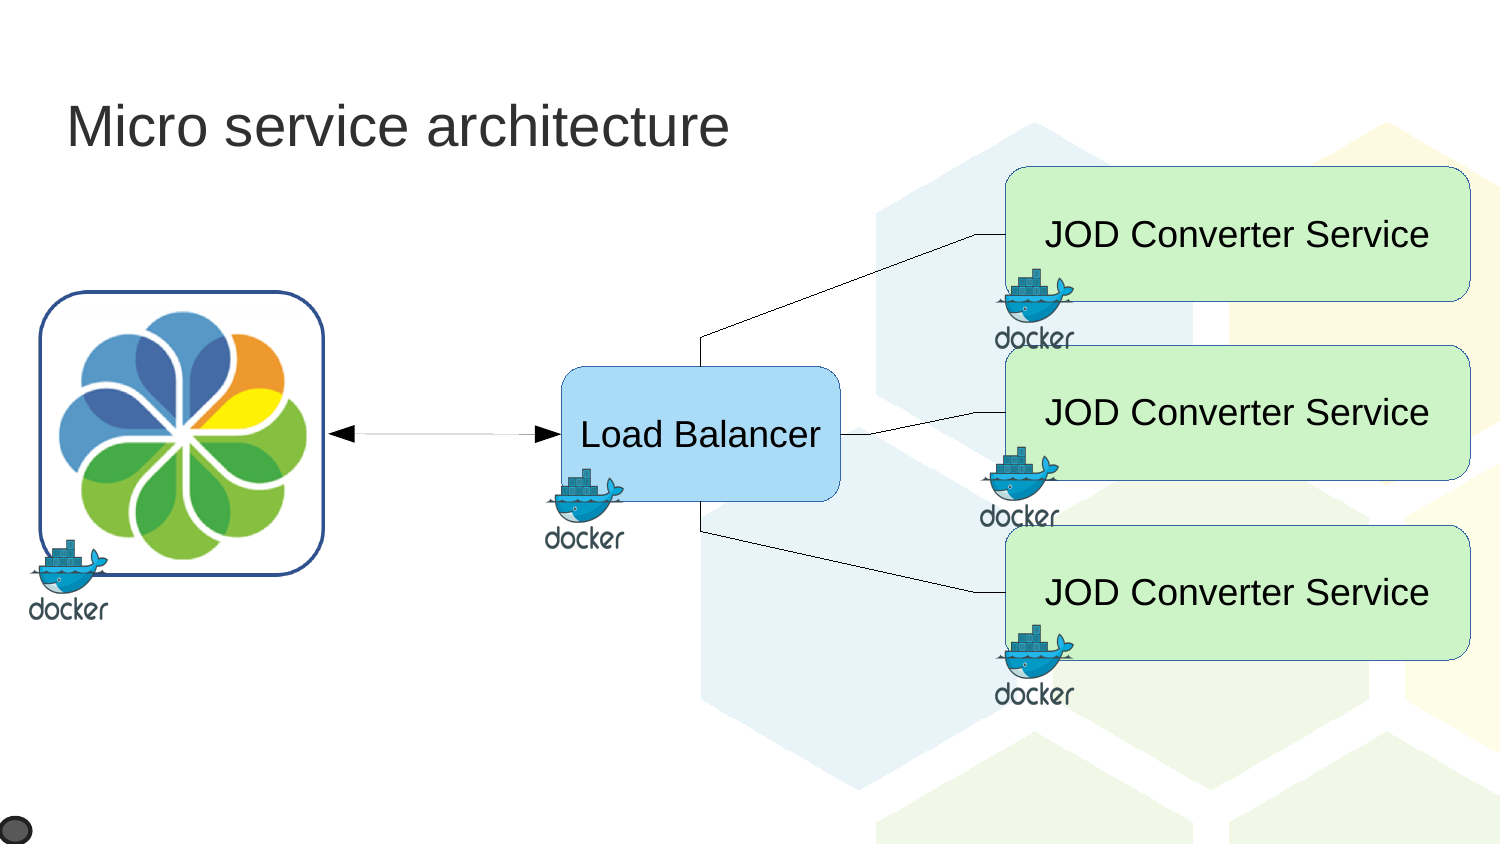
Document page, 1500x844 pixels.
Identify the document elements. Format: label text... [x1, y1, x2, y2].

title Micro service architecture [51, 72, 1449, 167]
text_box Load Balancer [561, 366, 841, 502]
text_box JOD Converter Service [1005, 525, 1471, 661]
text_box [0, 817, 31, 844]
picture [0, 836, 10, 844]
text_box JOD Converter Service [1005, 345, 1471, 481]
picture [0, 0, 1500, 844]
text_box JOD Converter Service [1005, 166, 1471, 302]
